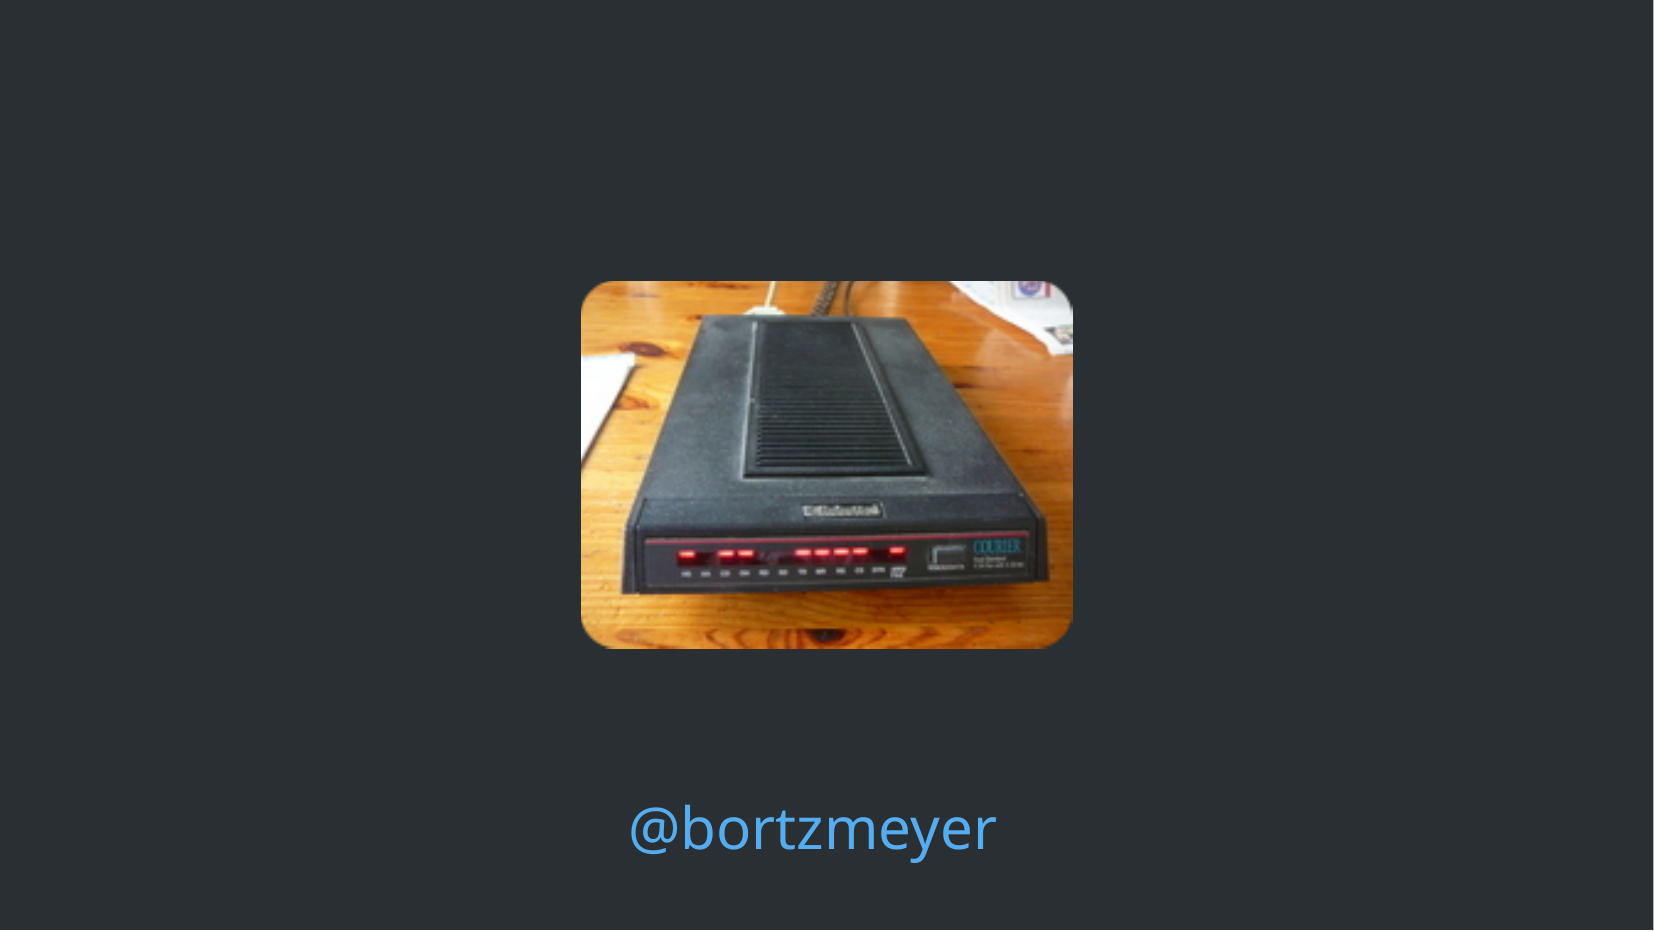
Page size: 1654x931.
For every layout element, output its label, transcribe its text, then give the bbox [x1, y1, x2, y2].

text_box @bortzmeyer [613, 780, 1040, 854]
picture [581, 281, 1073, 650]
